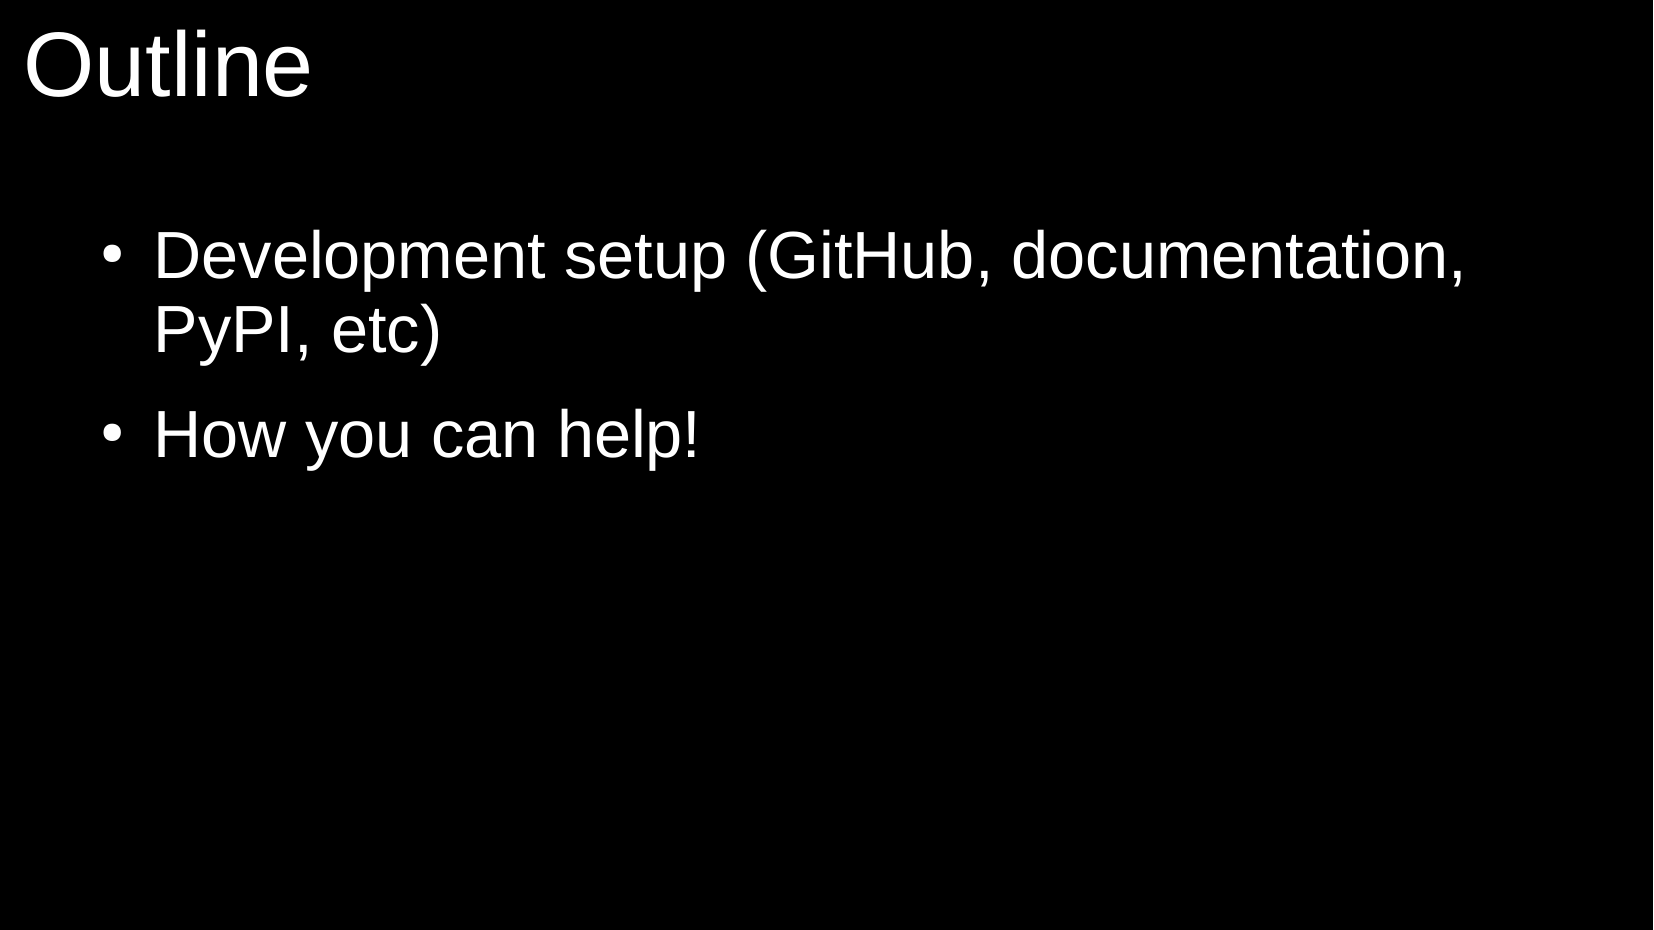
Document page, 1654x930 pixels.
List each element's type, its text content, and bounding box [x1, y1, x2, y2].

list Development setup (GitHub, documentation, PyPI, etc) How you can help! [82, 217, 1571, 757]
title Outline [23, 11, 1588, 119]
